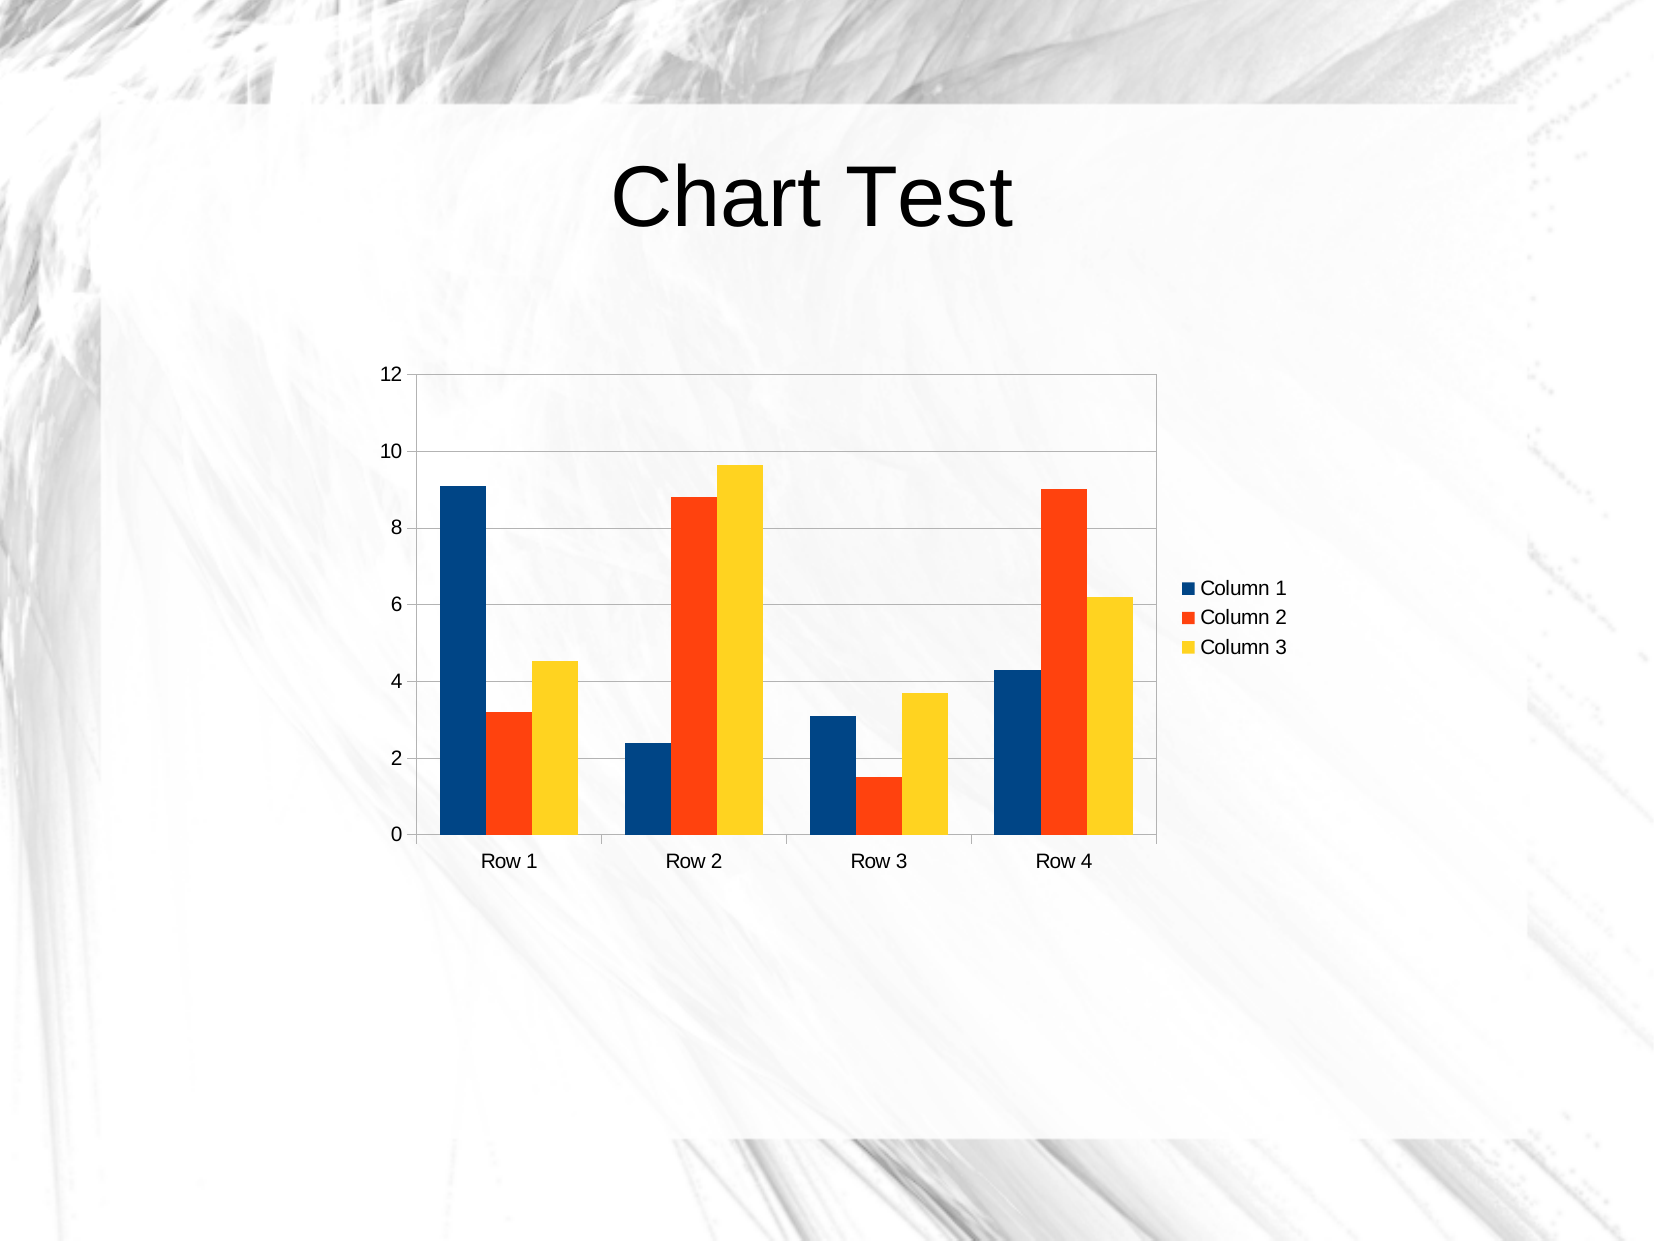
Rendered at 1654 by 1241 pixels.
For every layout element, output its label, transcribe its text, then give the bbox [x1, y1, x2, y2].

picture [0, 0, 1654, 1241]
subtitle [118, 319, 1571, 1139]
chart [360, 352, 1306, 884]
title Chart Test [118, 112, 1506, 281]
